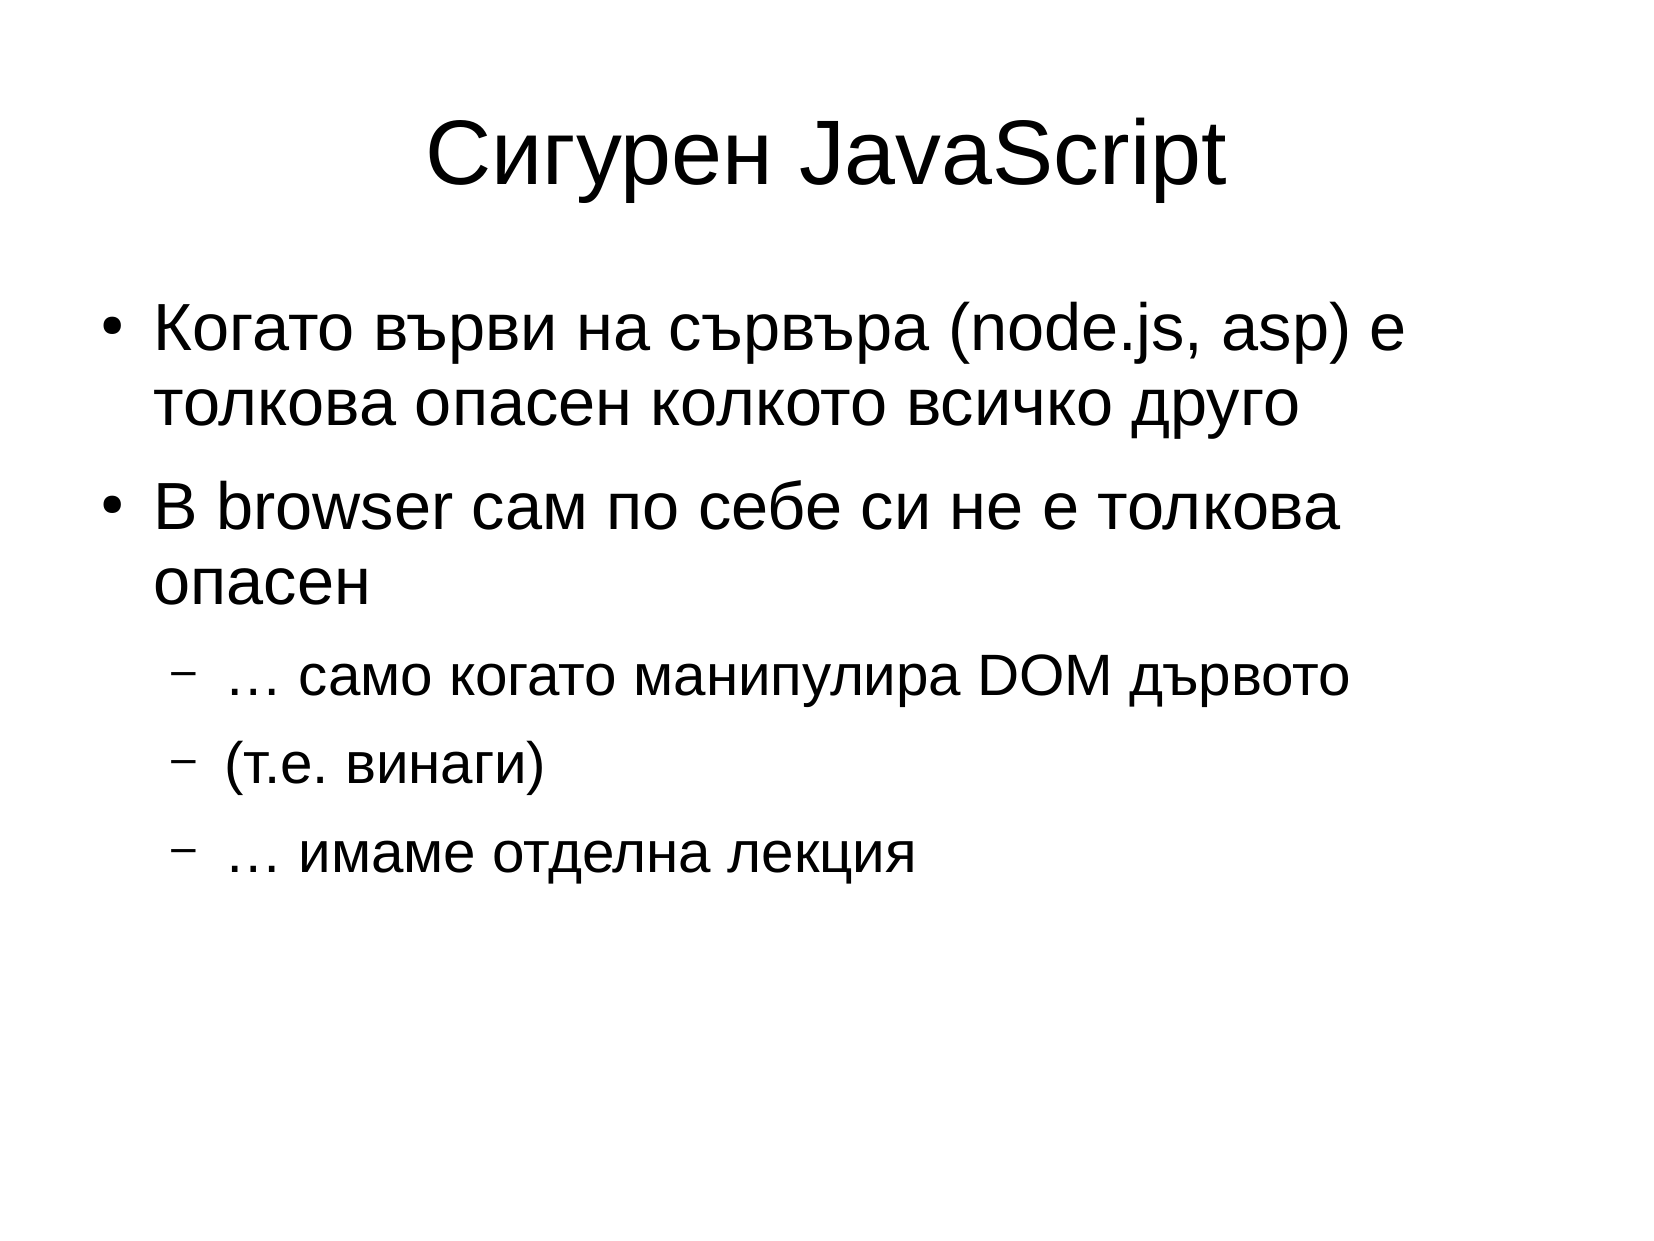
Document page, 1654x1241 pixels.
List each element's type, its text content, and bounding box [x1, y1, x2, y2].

list Когато върви на сървъра (node.js, asp) е толкова опасен колкото всичко друго В browser сам по себе си не е толкова опасен … само когато манипулира DOM дървото (т.е. винаги) … имаме отделна лекция [82, 290, 1571, 1010]
title Сигурен JavaScript [82, 49, 1571, 257]
